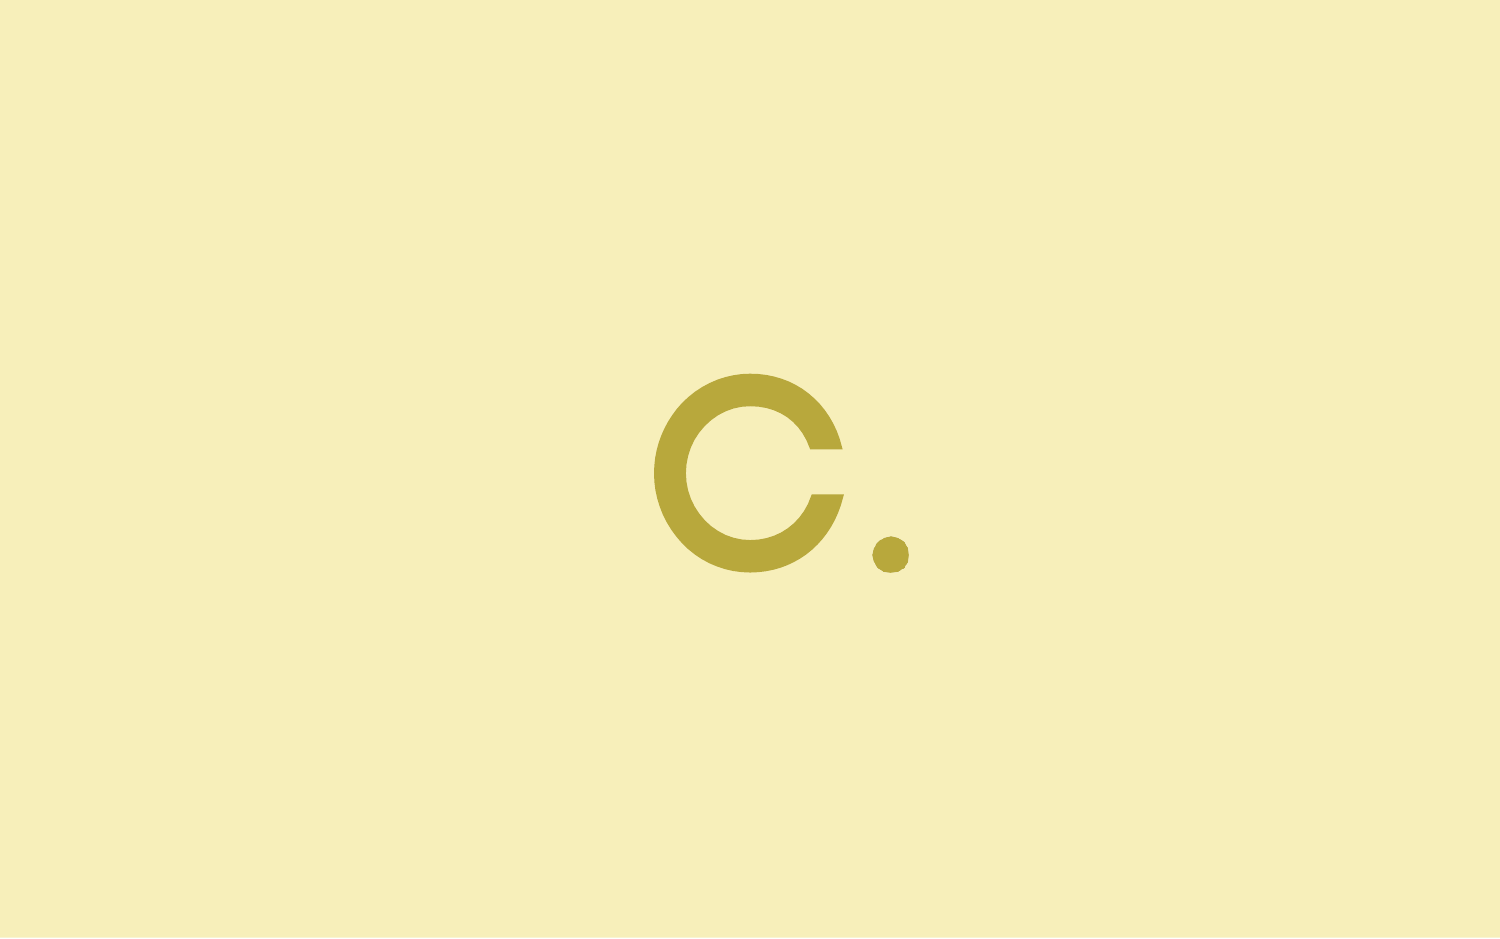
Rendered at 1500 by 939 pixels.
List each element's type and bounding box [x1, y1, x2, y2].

text_box [654, 373, 844, 573]
picture [872, 536, 909, 573]
